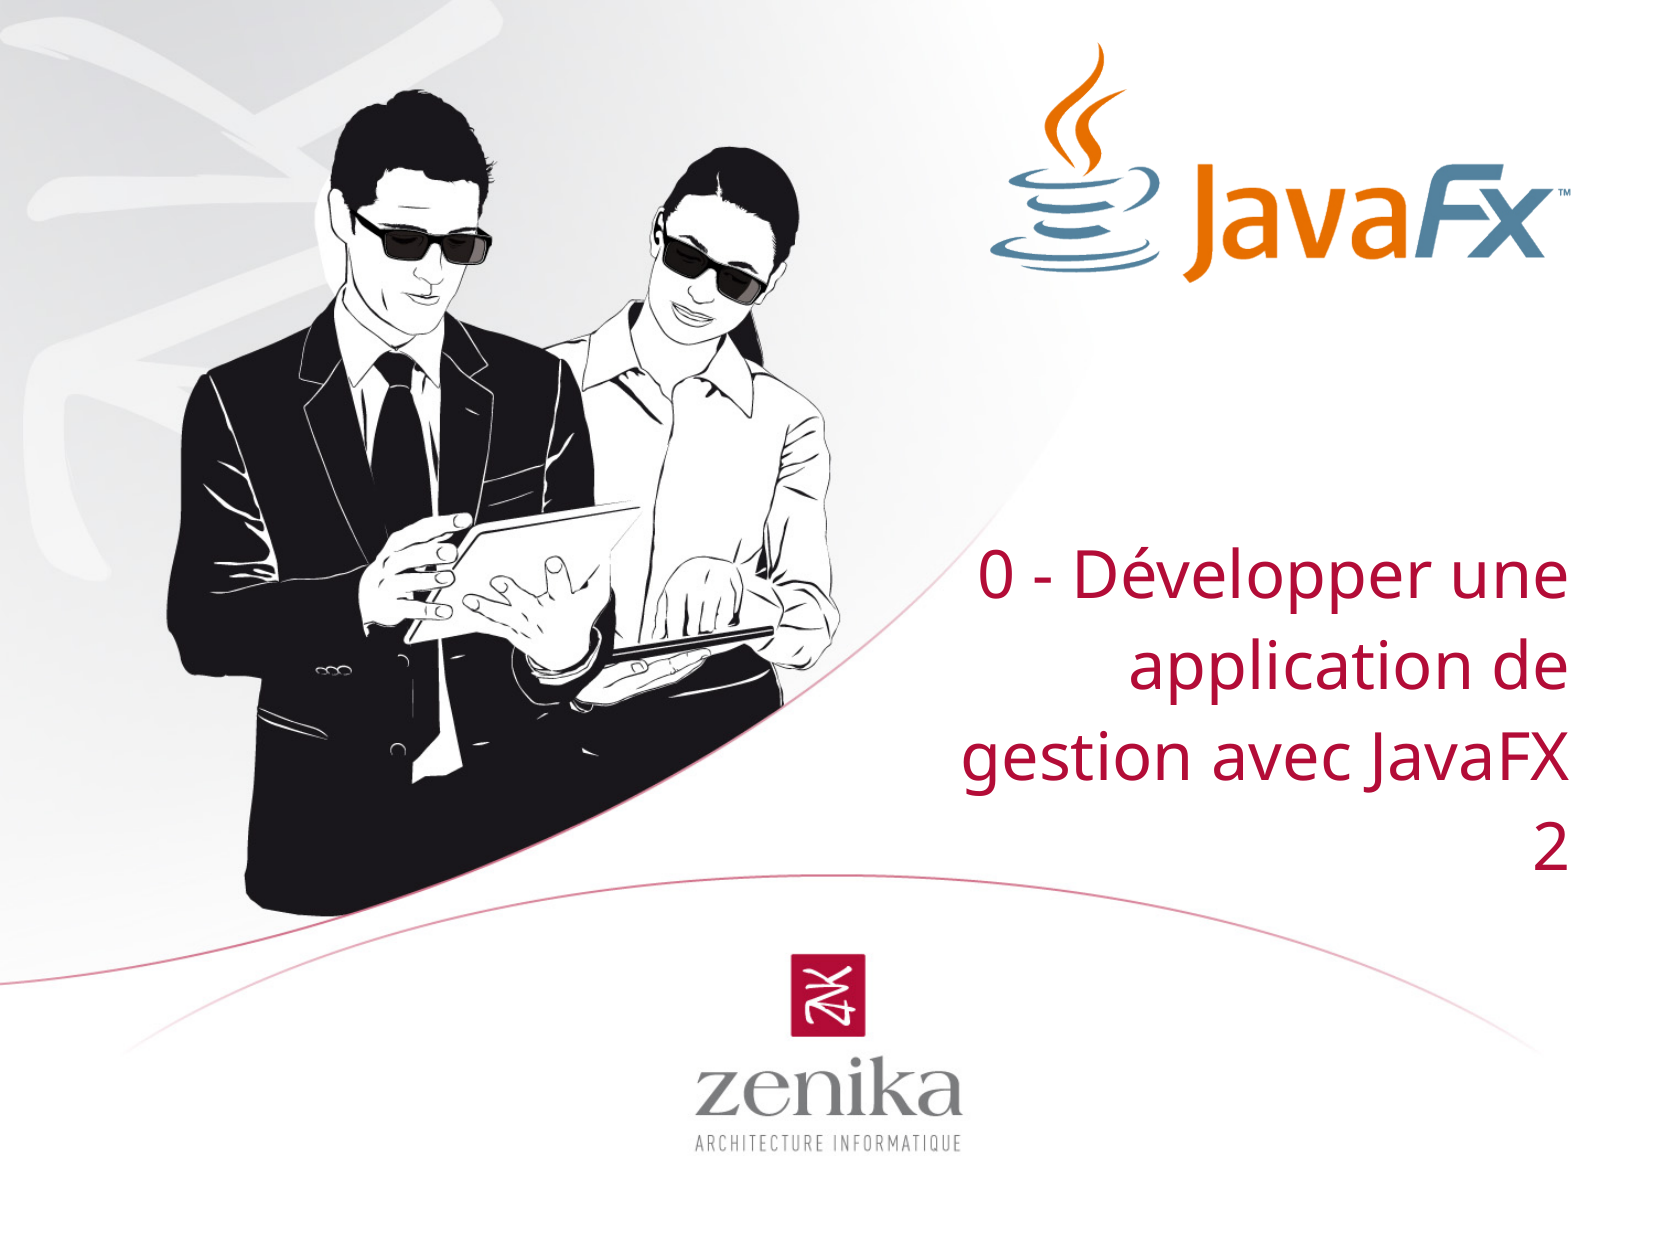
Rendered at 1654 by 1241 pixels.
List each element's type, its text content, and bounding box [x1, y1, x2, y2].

title 0 - Développer une application de gestion avec JavaFX 2 [915, 531, 1571, 886]
picture [0, 0, 1654, 1241]
